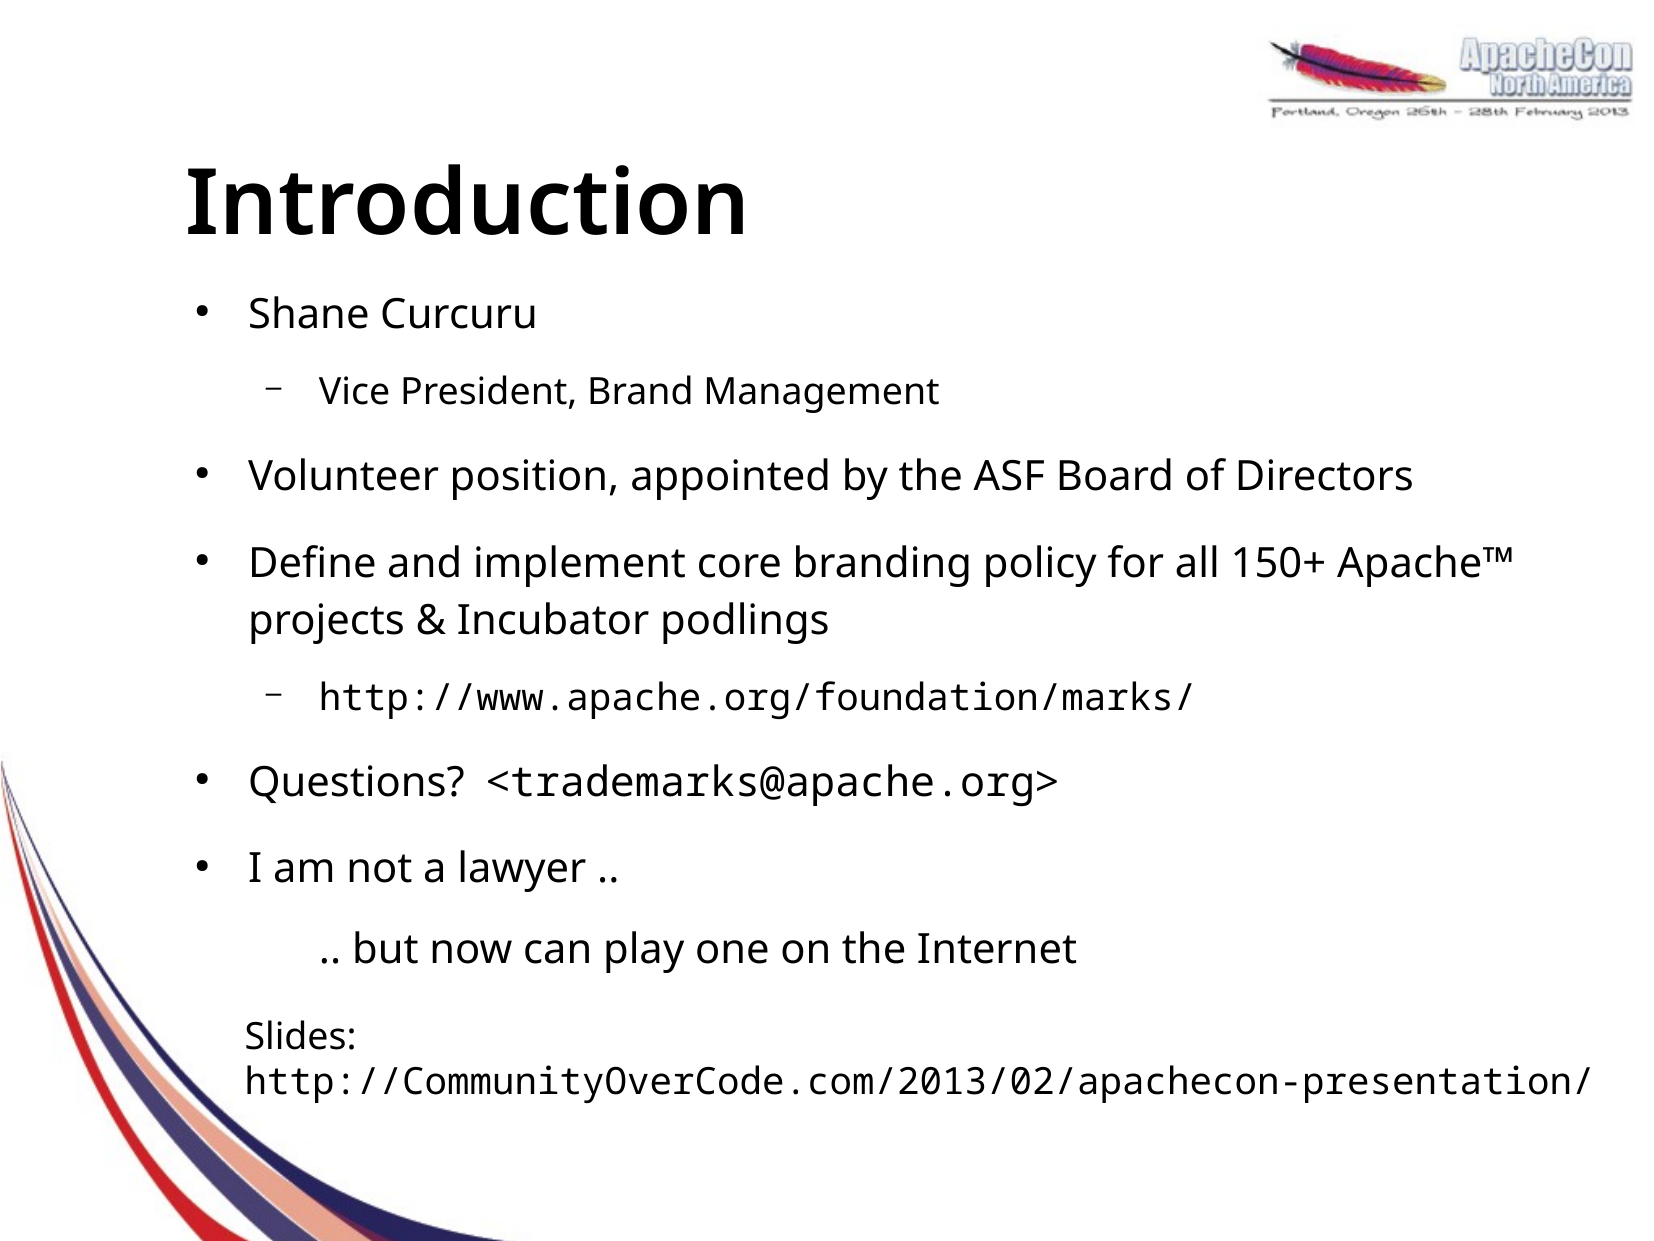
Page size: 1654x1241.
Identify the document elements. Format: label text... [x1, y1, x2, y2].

title Introduction [177, 134, 1536, 262]
picture [0, 0, 1654, 1241]
text_box Slides: http://CommunityOverCode.com/2013/02/apachecon-presentation/ [236, 1003, 1625, 1111]
list Shane Curcuru Vice President, Brand Management Volunteer position, appointed by the ASF Board of Directors Define and implement core branding policy for all 150+ Apache™ projects & Incubator podlings http://www.apache.org/foundation/marks/ Questions? <trademarks@apache.org> I am not a lawyer .. .. but now can play one on the Internet [177, 283, 1536, 1004]
